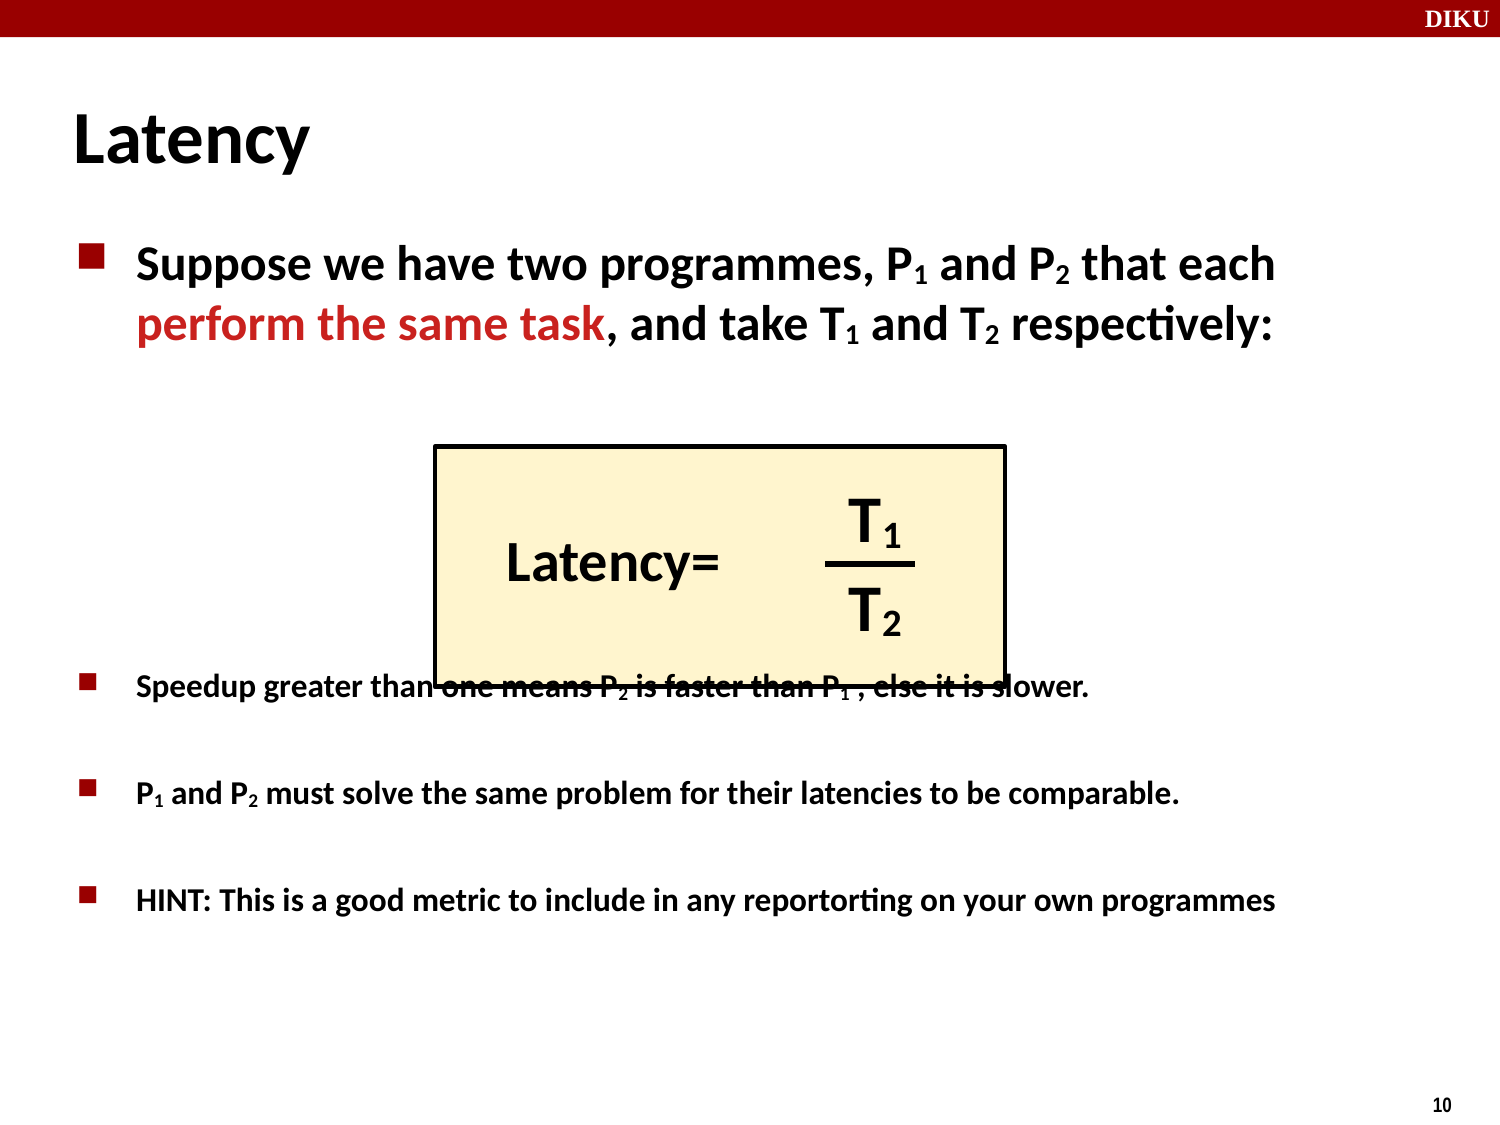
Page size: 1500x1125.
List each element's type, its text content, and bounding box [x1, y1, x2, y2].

text_box Latency [58, 71, 1304, 197]
text_box Suppose we have two programmes, P1 and P2 that each perform the same task, and take T1 and T2 respectively: Speedup greater than one means P2 is faster than P1 , else it is slower. P1 and P2 must solve the same problem for their latencies to be comparable. HINT: This is a good metric to include in any reportorting on your own programmes [65, 223, 1361, 1039]
